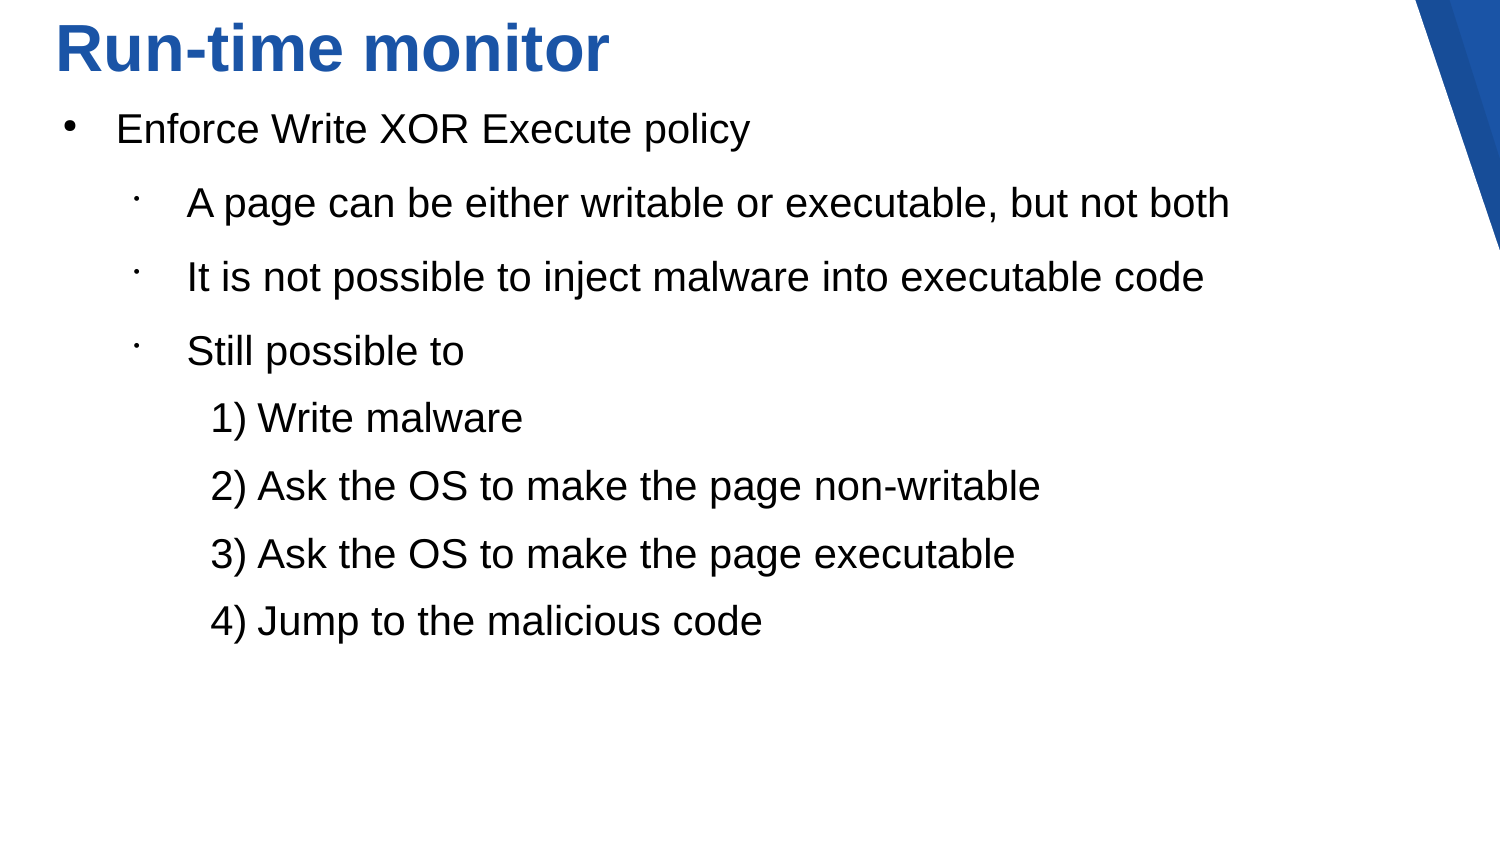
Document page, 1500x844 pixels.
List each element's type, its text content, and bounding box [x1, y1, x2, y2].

list Enforce Write XOR Execute policy A page can be either writable or executable, but not both It is not possible to inject malware into executable code Still possible to Write malware Ask the OS to make the page non-writable Ask the OS to make the page executable Jump to the malicious code [30, 87, 1486, 526]
title Run-time monitor [40, 32, 1366, 87]
